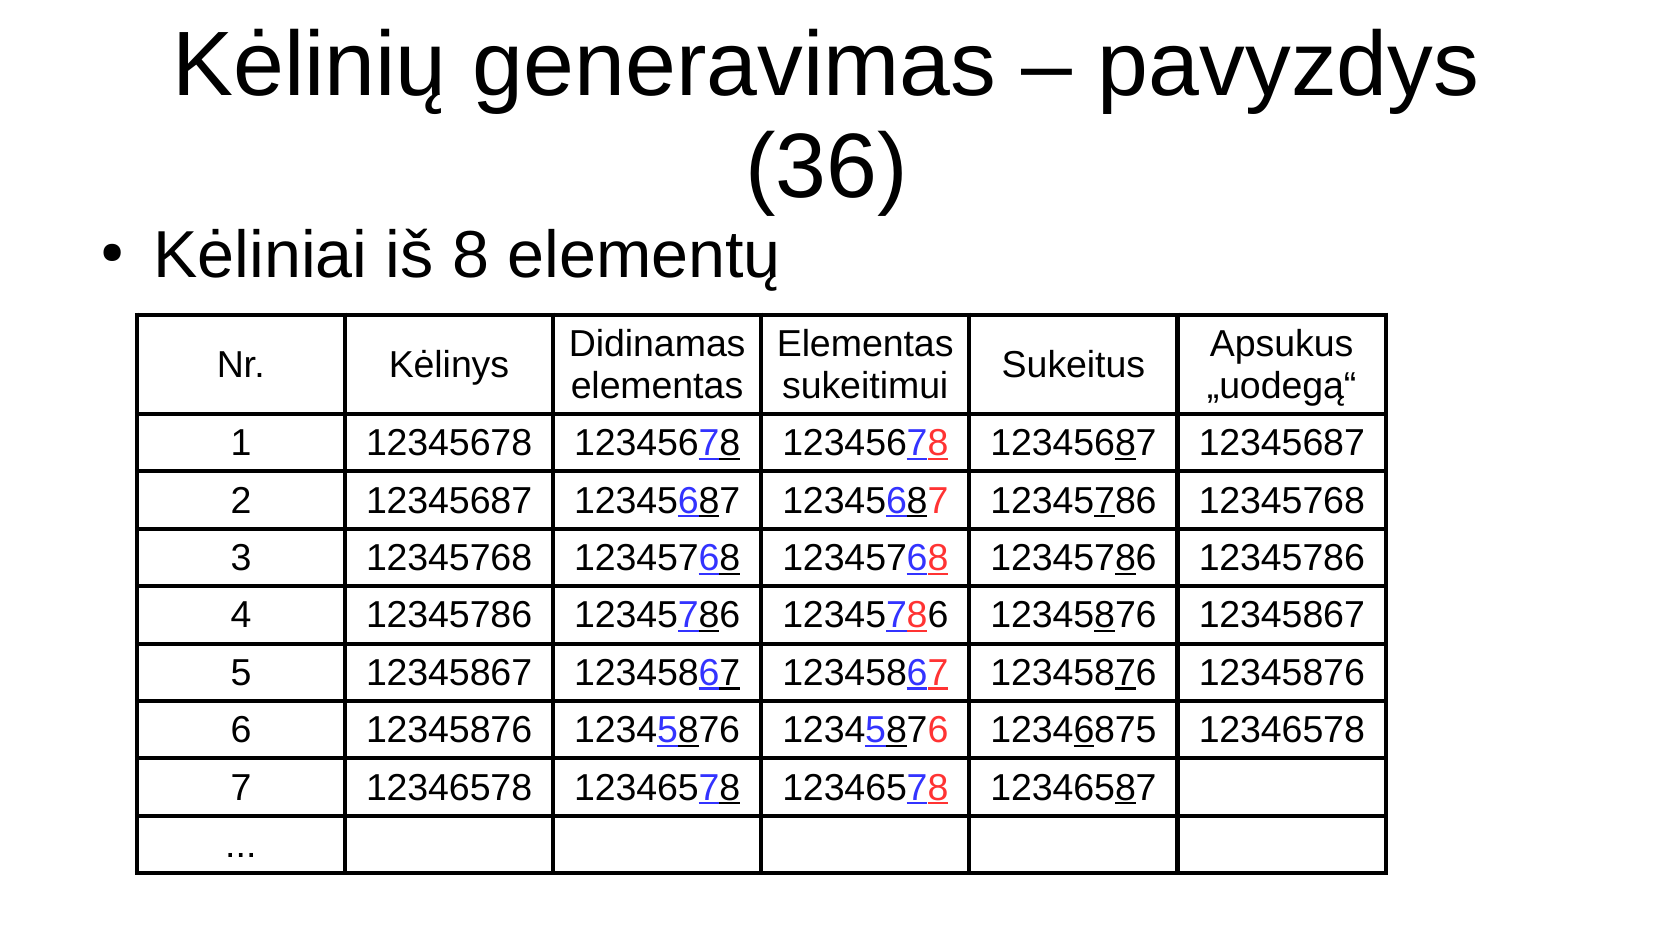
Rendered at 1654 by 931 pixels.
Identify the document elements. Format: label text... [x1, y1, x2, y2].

table_cell 12345687 [347, 473, 551, 527]
table_cell 12345678 [347, 416, 551, 469]
table_cell 12345678 [555, 416, 759, 469]
table_cell 12345687 [763, 473, 967, 527]
table_header Elementas sukeitimui [763, 317, 967, 412]
table_cell 5 [139, 646, 343, 699]
table_cell 12345768 [347, 531, 551, 584]
table_cell 12345876 [1180, 646, 1384, 699]
table_cell 12345867 [555, 646, 759, 699]
table_header Apsukus „uodegą“ [1180, 317, 1384, 412]
table_cell 12346578 [1180, 703, 1384, 756]
table_cell 12345678 [763, 416, 967, 469]
list Kėliniai iš 8 elementų [82, 217, 1571, 757]
table_cell 4 [139, 588, 343, 642]
title Kėlinių generavimas – pavyzdys (36) [82, 12, 1571, 217]
table_cell 12346587 [971, 760, 1175, 814]
table_cell 12345786 [763, 588, 967, 642]
table_cell 7 [139, 760, 343, 814]
table_cell 12345687 [971, 416, 1175, 469]
table_cell 12345786 [555, 588, 759, 642]
table_cell 12346578 [555, 760, 759, 814]
table_cell 12345876 [763, 703, 967, 756]
table_cell 12345867 [347, 646, 551, 699]
table_cell [971, 818, 1175, 871]
table_cell [1180, 818, 1384, 871]
table_cell 12345876 [555, 703, 759, 756]
table_cell 12345786 [347, 588, 551, 642]
table_header Didinamas elementas [555, 317, 759, 412]
table_cell 12345687 [555, 473, 759, 527]
table_cell 12345876 [347, 703, 551, 756]
table_header Sukeitus [971, 317, 1175, 412]
table_cell 12346578 [347, 760, 551, 814]
table_cell 6 [139, 703, 343, 756]
table_cell 12345876 [971, 588, 1175, 642]
table_cell 12345786 [971, 473, 1175, 527]
table_cell 2 [139, 473, 343, 527]
table_cell 12345876 [971, 646, 1175, 699]
table_cell 1 [139, 416, 343, 469]
table_cell 12345867 [763, 646, 967, 699]
table_cell 12345786 [1180, 531, 1384, 584]
table_cell 12345687 [1180, 416, 1384, 469]
table_cell ... [139, 818, 343, 871]
table_cell 12345768 [555, 531, 759, 584]
table_header Kėlinys [347, 317, 551, 412]
table_cell [347, 818, 551, 871]
table_cell 12346578 [763, 760, 967, 814]
table_cell 12346875 [971, 703, 1175, 756]
table_cell [555, 818, 759, 871]
table_cell 12345768 [763, 531, 967, 584]
table_cell [763, 818, 967, 871]
table_cell [1180, 760, 1384, 814]
table_cell 12345768 [1180, 473, 1384, 527]
table_cell 12345867 [1180, 588, 1384, 642]
table_cell 3 [139, 531, 343, 584]
table_cell 12345786 [971, 531, 1175, 584]
table_header Nr. [139, 317, 343, 412]
